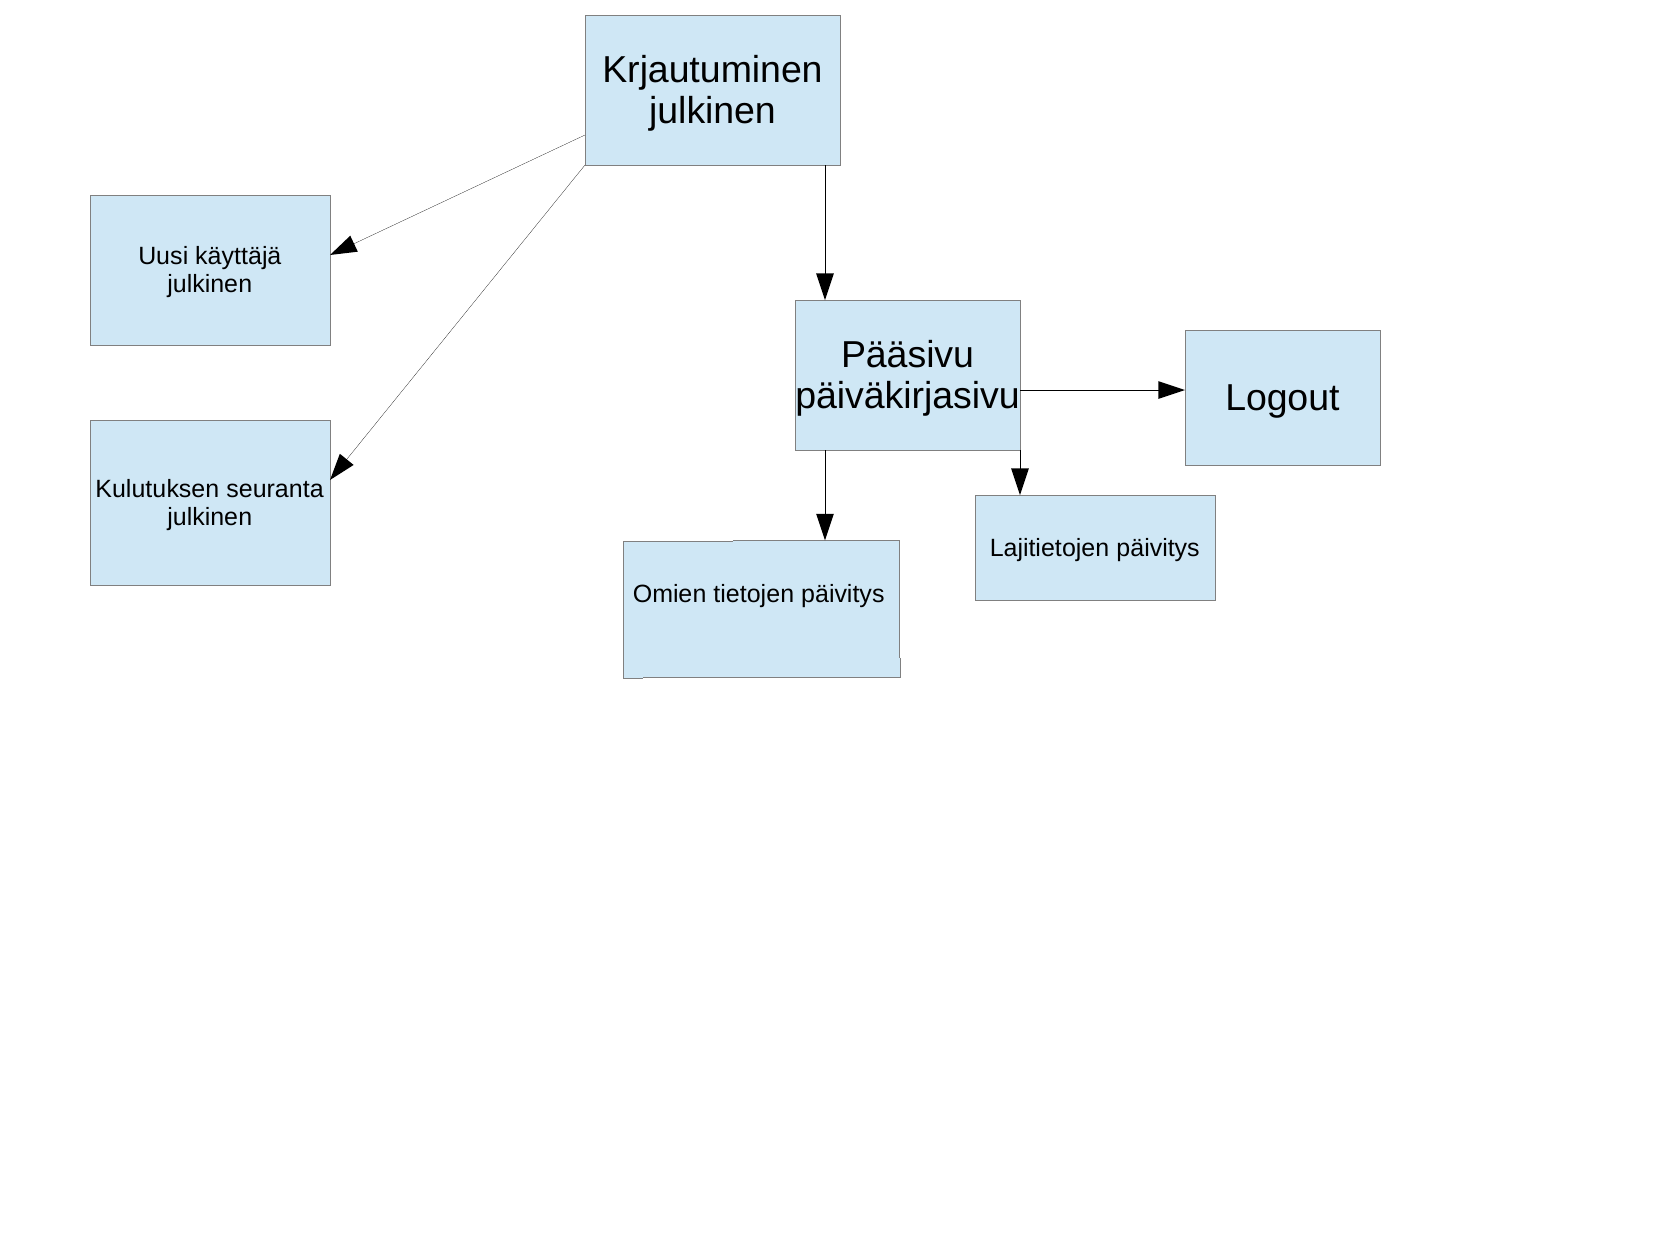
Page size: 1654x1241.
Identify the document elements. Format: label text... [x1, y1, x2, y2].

text_box [623, 540, 900, 572]
text_box Pääsivu päiväkirjasivu [795, 300, 1021, 451]
text_box Krjautuminen julkinen [585, 15, 841, 166]
text_box [623, 616, 901, 679]
text_box Lajitietojen päivitys [975, 495, 1216, 601]
text_box Uusi käyttäjä julkinen [90, 195, 331, 346]
text_box Kulutuksen seuranta julkinen [90, 420, 331, 586]
text_box Logout [1185, 330, 1381, 466]
text_box Omien tietojen päivitys [618, 572, 900, 616]
